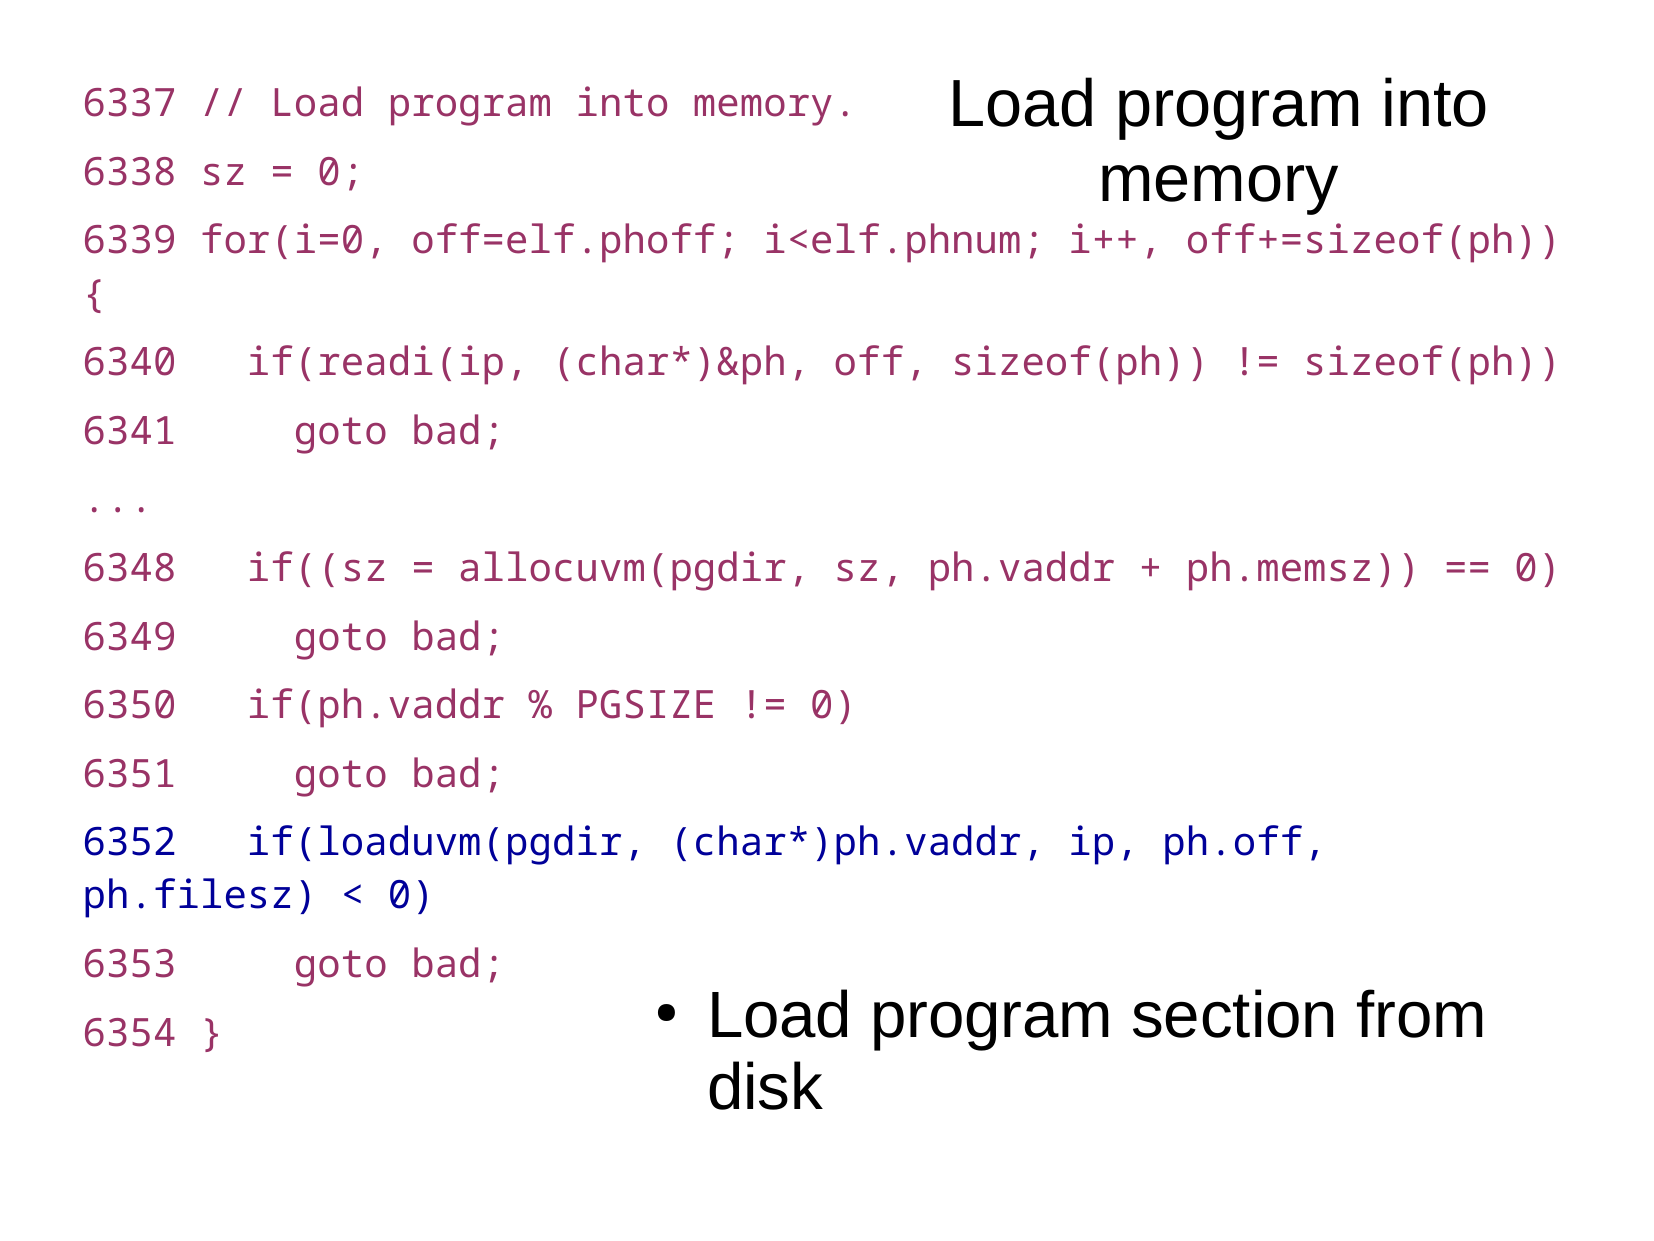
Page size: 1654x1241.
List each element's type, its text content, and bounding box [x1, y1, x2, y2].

list Load program section from disk [637, 978, 1530, 1126]
title Load program into memory [825, 37, 1613, 245]
list 6337 // Load program into memory. 6338 sz = 0; 6339 for(i=0, off=elf.phoff; i<elf.phnum; i++, off+=sizeof(ph)){ 6340 if(readi(ip, (char*)&ph, off, sizeof(ph)) != sizeof(ph)) 6341 goto bad; ... 6348 if((sz = allocuvm(pgdir, sz, ph.vaddr + ph.memsz)) == 0) 6349 goto bad; 6350 if(ph.vaddr % PGSIZE != 0) 6351 goto bad; 6352 if(loaduvm(pgdir, (char*)ph.vaddr, ip, ph.off, ph.filesz) < 0) 6353 goto bad; 6354 } [82, 75, 1571, 1163]
